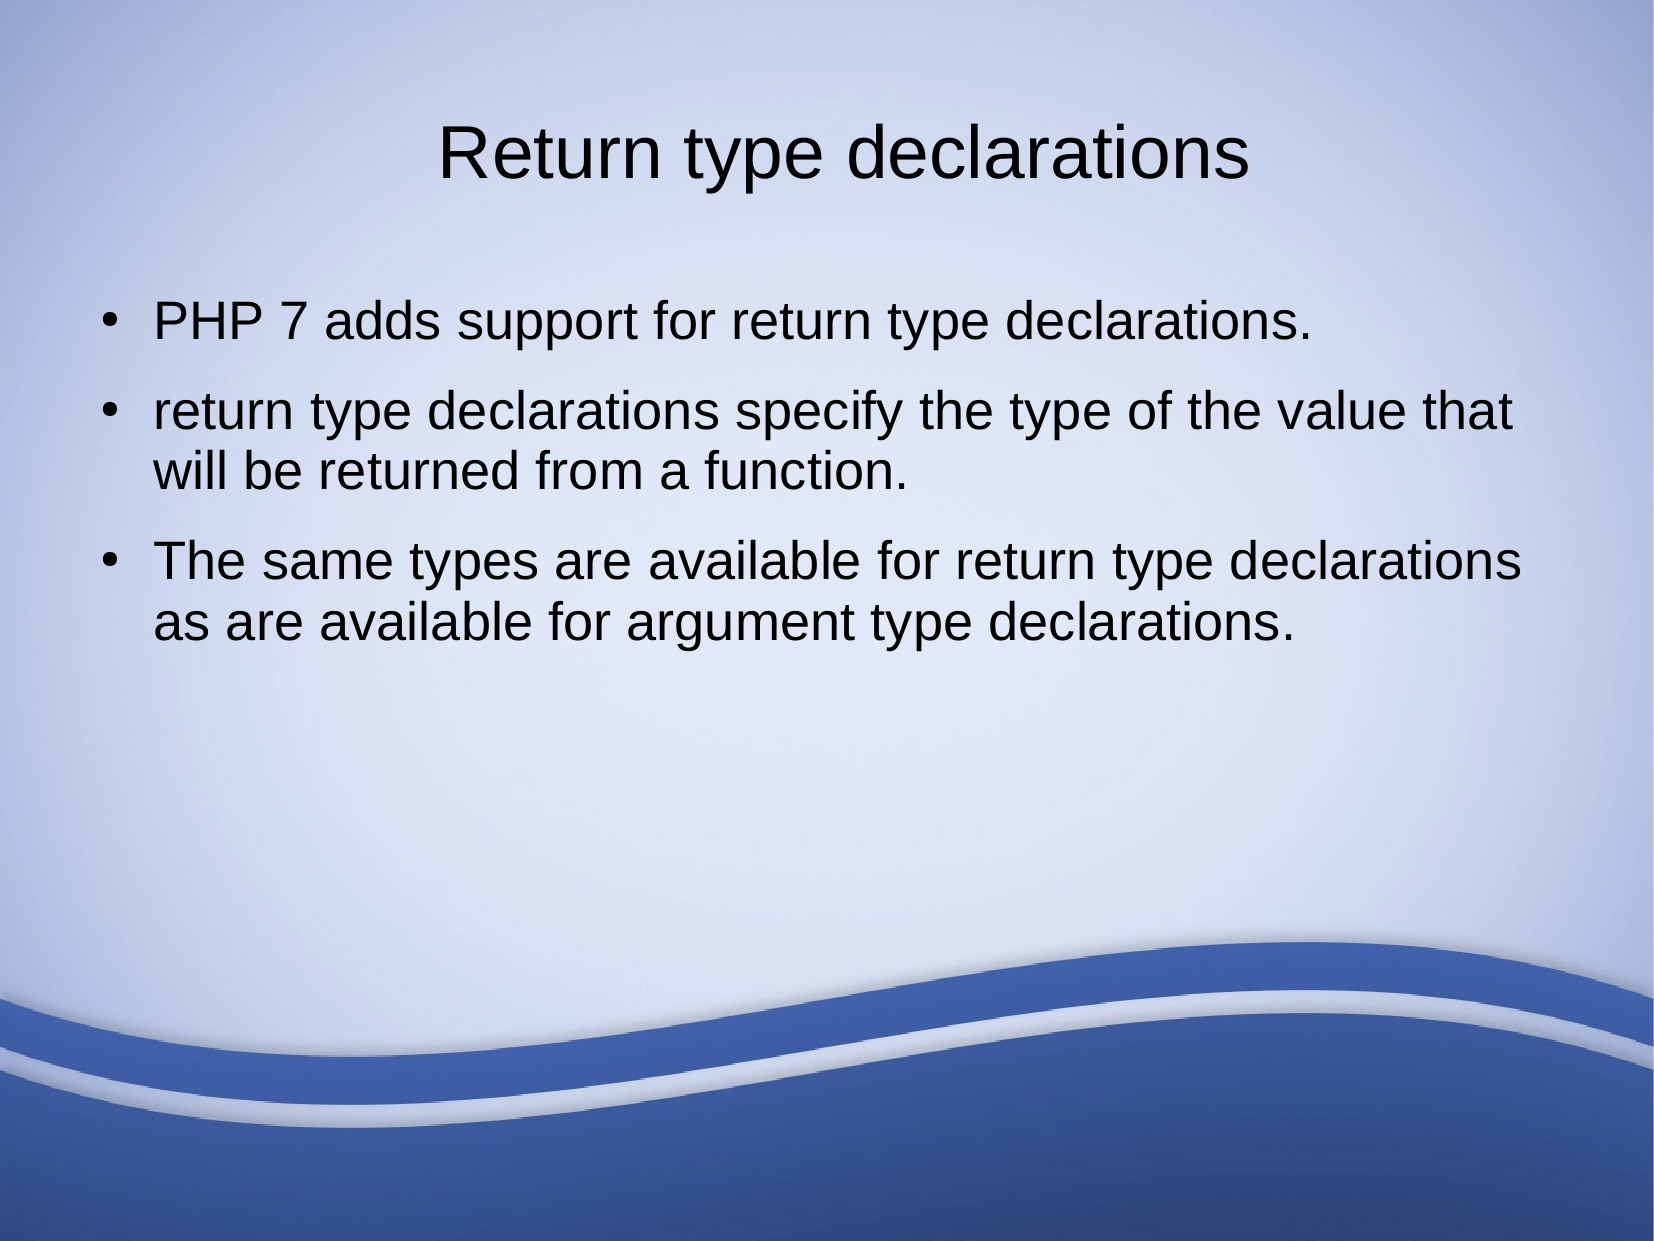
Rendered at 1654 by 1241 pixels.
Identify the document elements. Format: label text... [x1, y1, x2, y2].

list PHP 7 adds support for return type declarations. return type declarations specify the type of the value that will be returned from a function. The same types are available for return type declarations as are available for argument type declarations. [82, 290, 1571, 1010]
picture [0, 0, 1654, 1241]
title Return type declarations [82, 49, 1571, 257]
